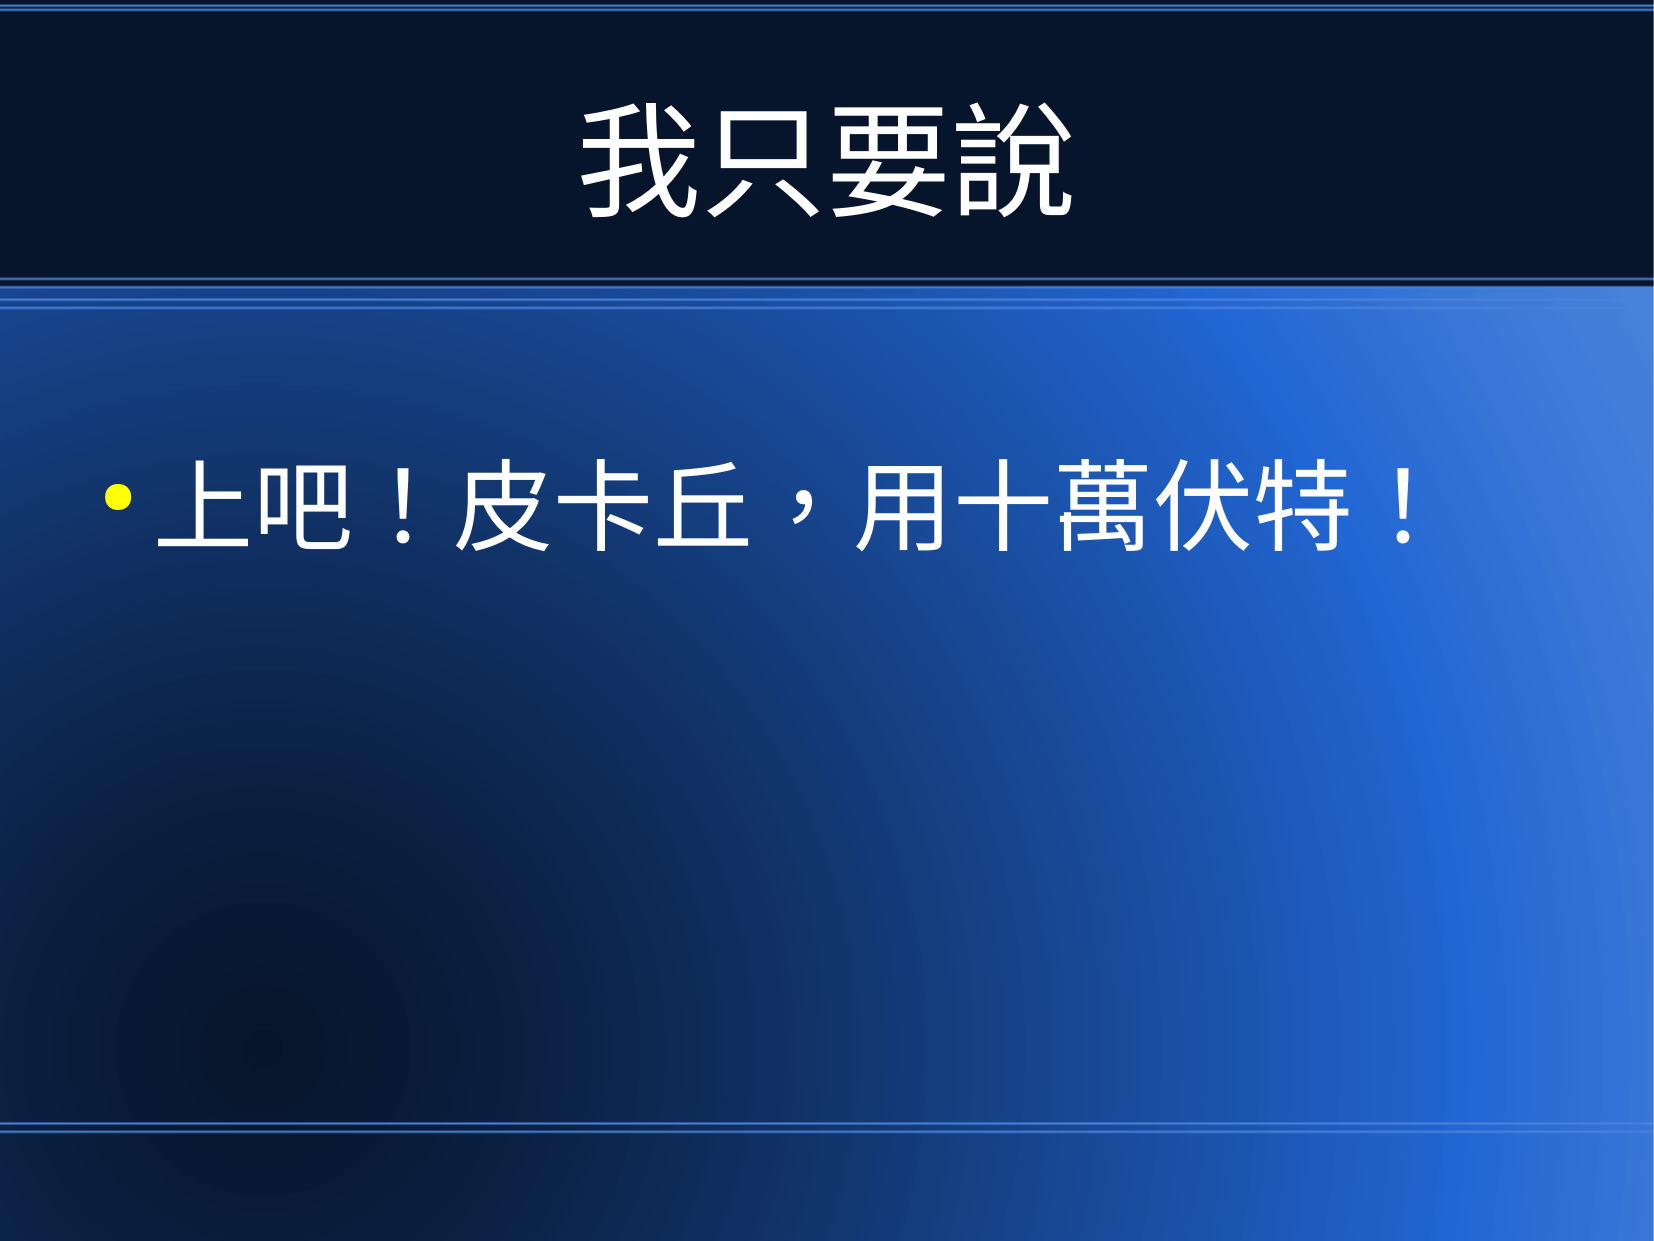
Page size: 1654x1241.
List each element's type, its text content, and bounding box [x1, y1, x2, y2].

picture [0, 0, 1654, 1241]
list 上吧！皮卡丘，用十萬伏特！ [82, 355, 1571, 1241]
title 我只要說 [82, 49, 1571, 257]
